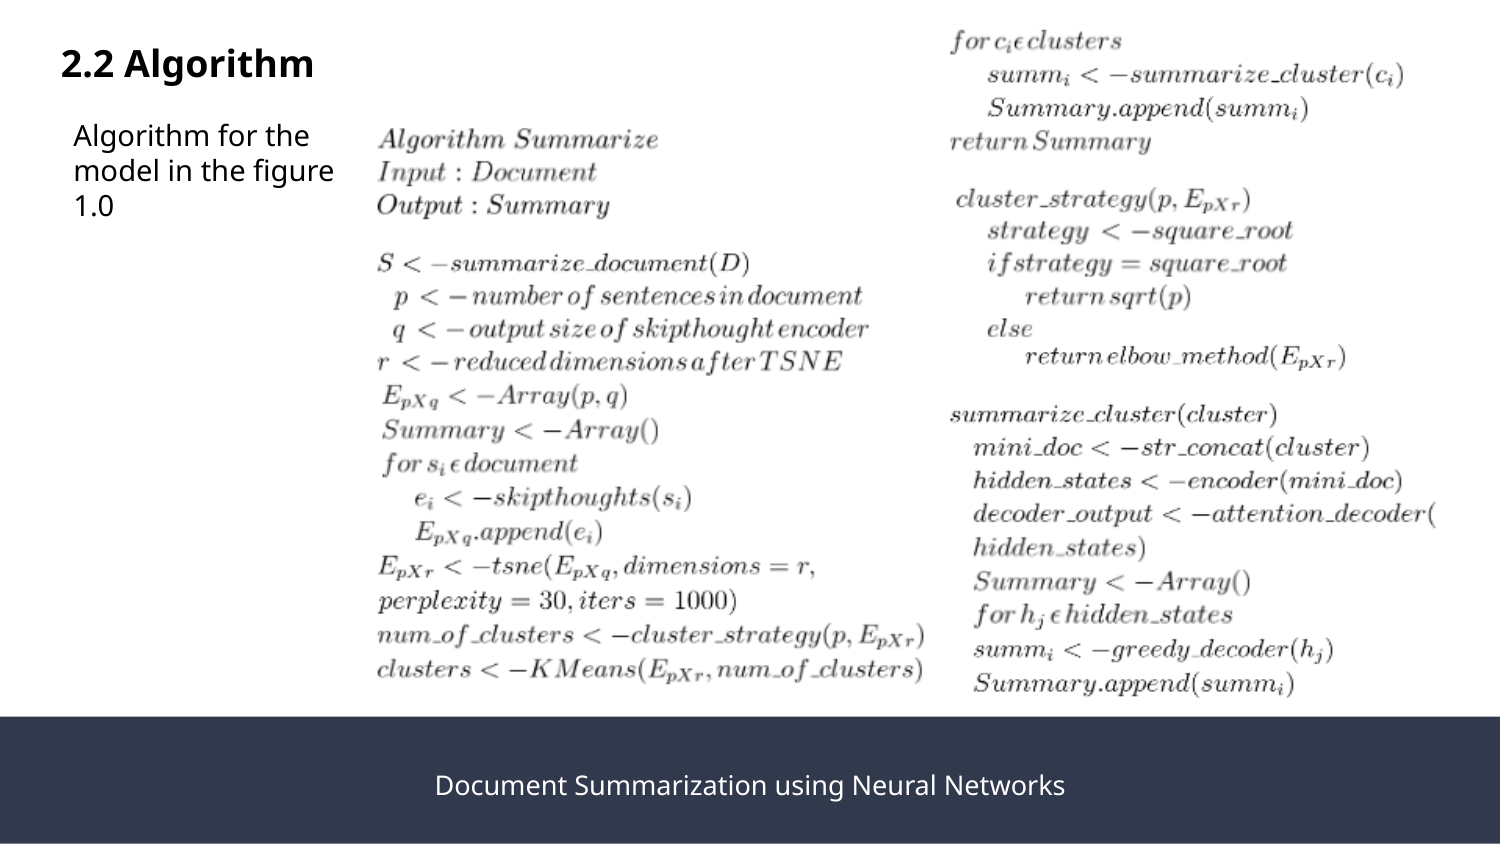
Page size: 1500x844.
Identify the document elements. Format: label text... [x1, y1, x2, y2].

picture [364, 24, 1500, 711]
text_box Algorithm for the model in the figure 1.0 [58, 102, 392, 696]
list Document Summarization using Neural Networks [0, 725, 1500, 844]
text_box 2.2 Algorithm [45, 24, 933, 117]
